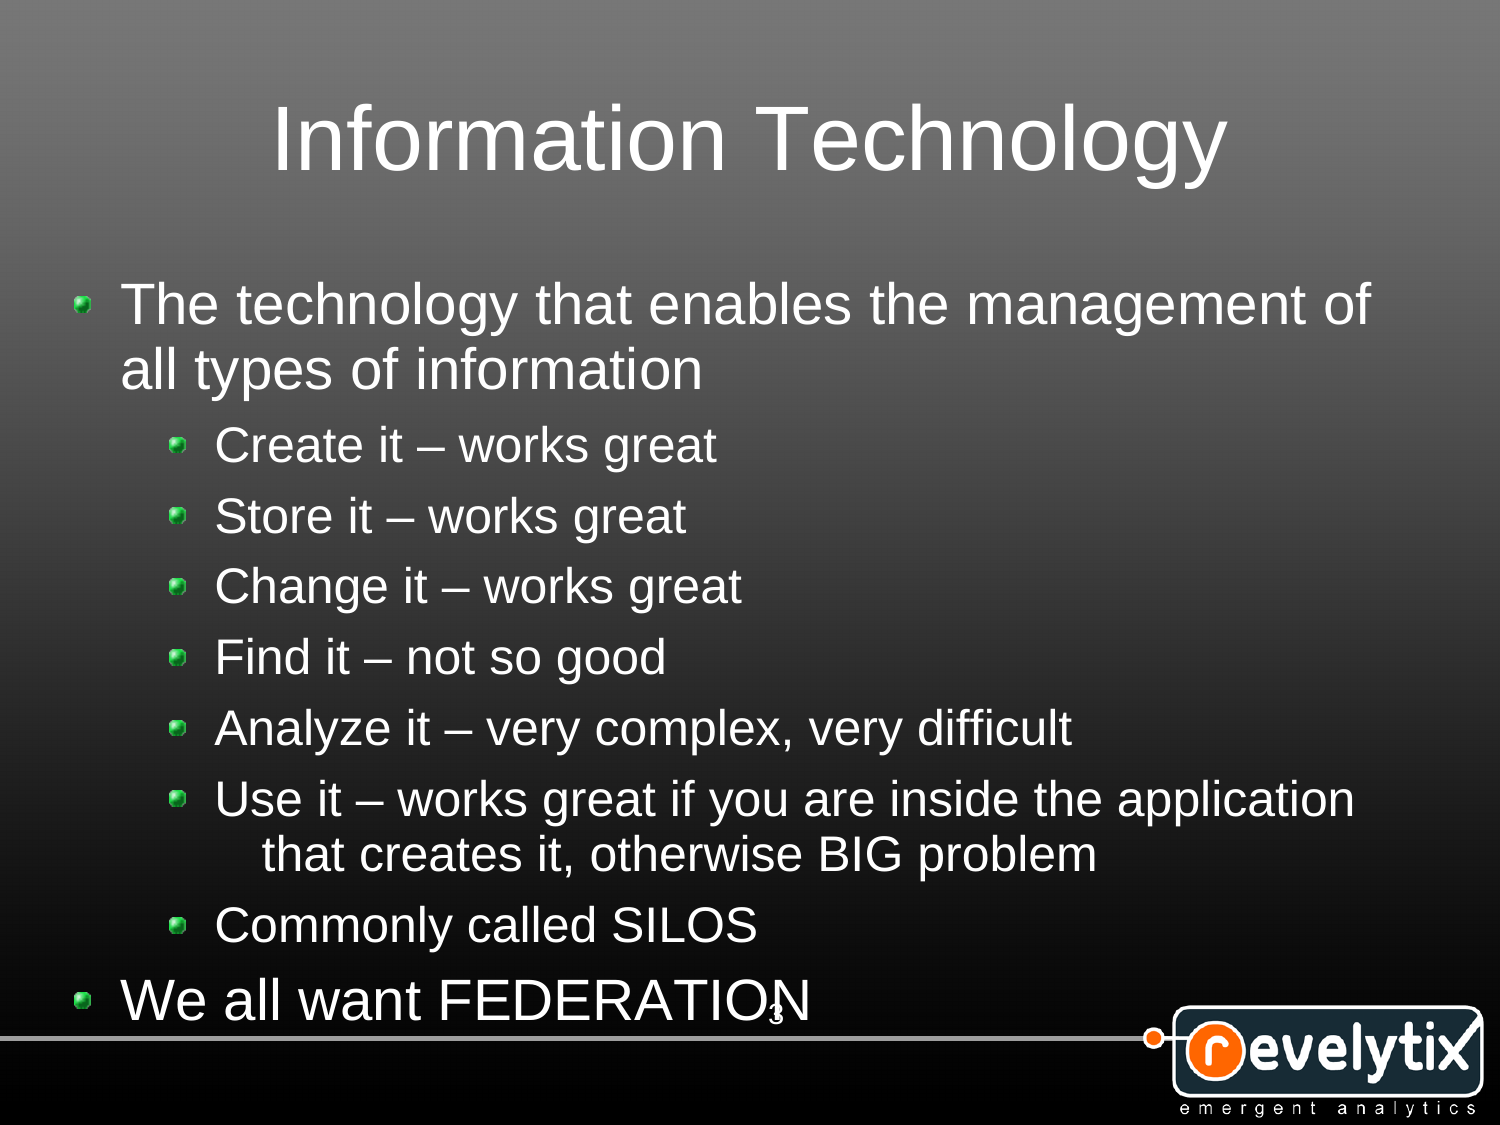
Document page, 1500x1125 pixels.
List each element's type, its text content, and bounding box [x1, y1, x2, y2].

title Information Technology [74, 44, 1425, 233]
list The technology that enables the management of all types of information Create it – works great Store it – works great Change it – works great Find it – not so good Analyze it – very complex, very difficult Use it – works great if you are inside the application that creates it, otherwise BIG problem Commonly called SILOS We all want FEDERATION [74, 272, 1425, 1033]
picture [0, 0, 1500, 1125]
